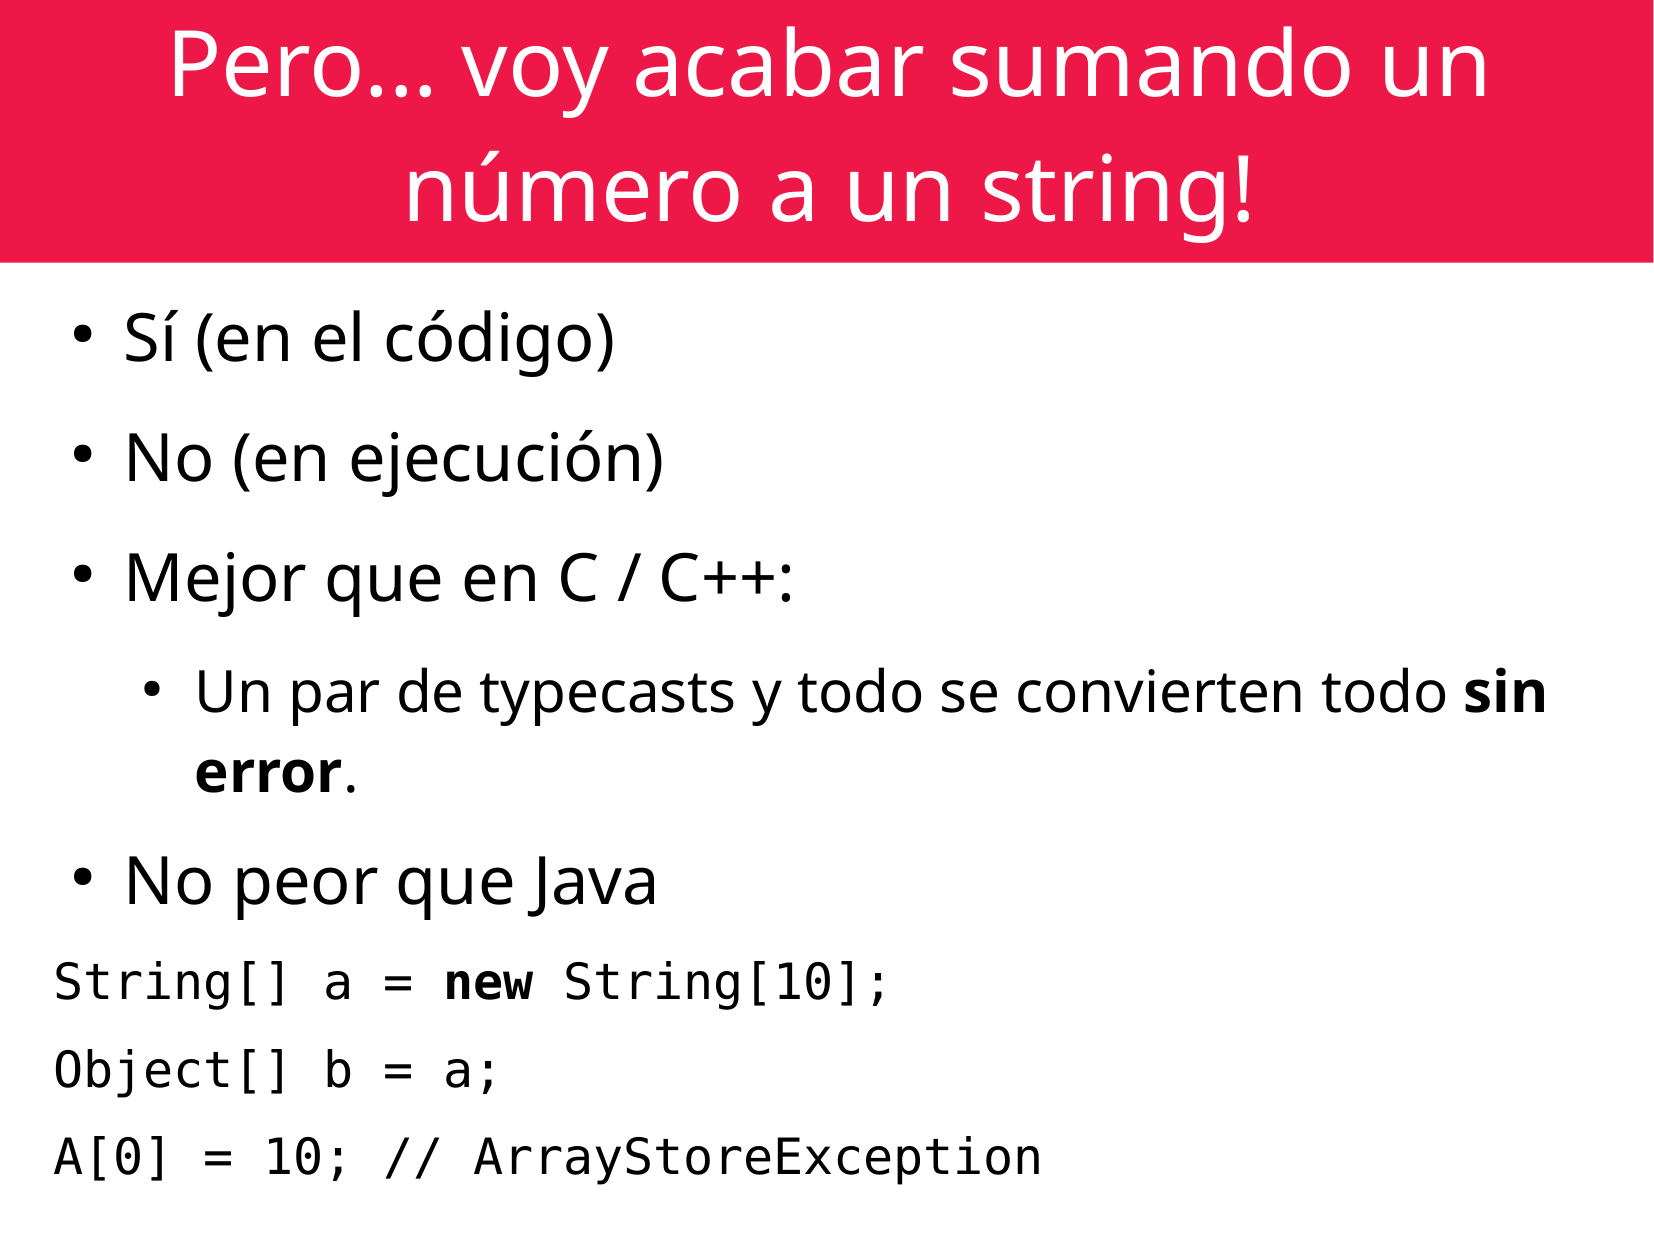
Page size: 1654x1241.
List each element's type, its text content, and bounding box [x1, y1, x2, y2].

list Sí (en el código) No (en ejecución) Mejor que en C / C++: Un par de typecasts y todo se convierten todo sin error. No peor que Java String[] a = new String[10]; Object[] b = a; A[0] = 10; // ArrayStoreException [53, 290, 1613, 1241]
title Pero... voy acabar sumando un número a un string! [47, 0, 1613, 252]
